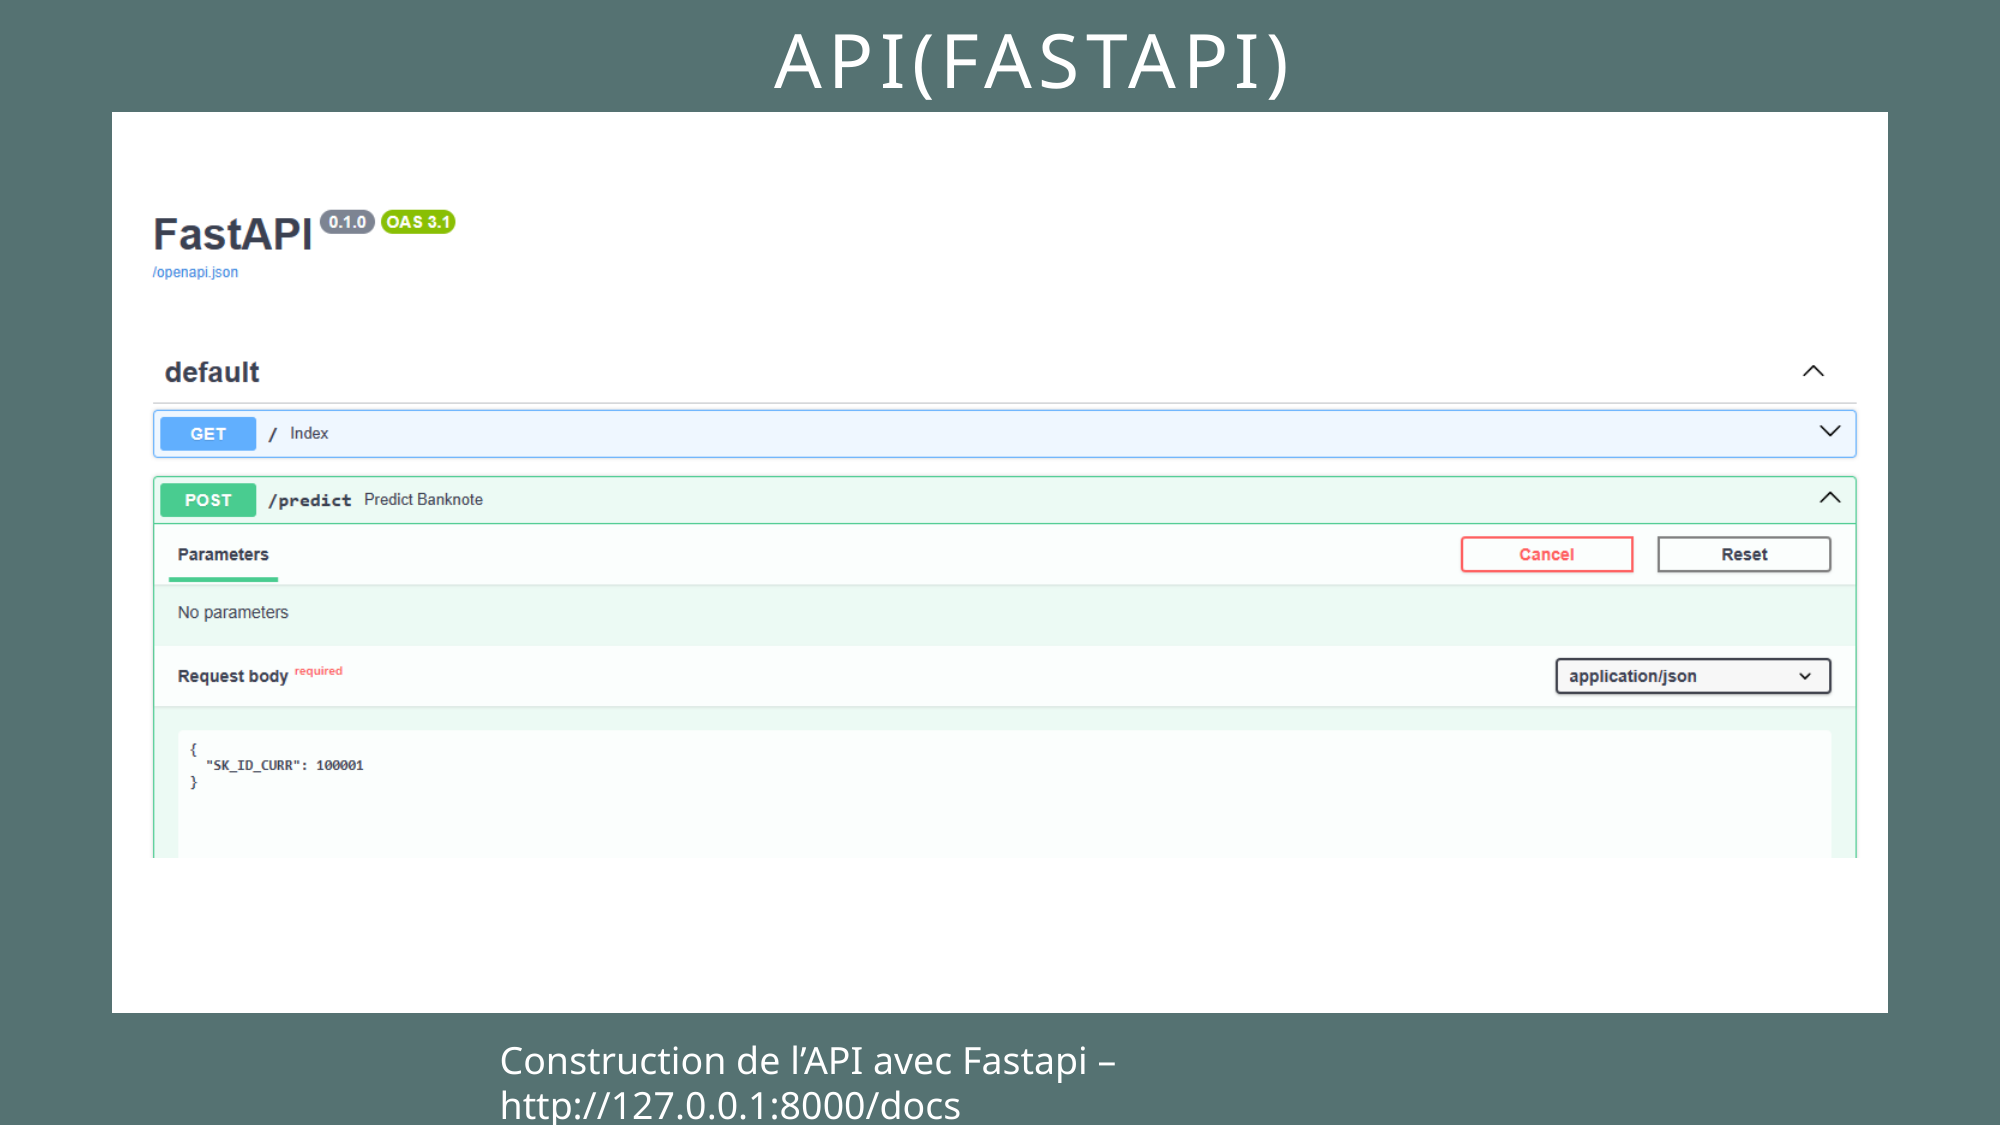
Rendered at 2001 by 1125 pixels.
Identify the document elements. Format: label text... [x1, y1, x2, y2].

text_box [0, 0, 2000, 1125]
text_box Construction de l’API avec Fastapi – http://127.0.0.1:8000/docs [484, 1029, 1485, 1091]
title API(FastAPI) [366, 11, 1699, 113]
text_box [555, 1101, 567, 1117]
picture [128, 193, 1888, 858]
